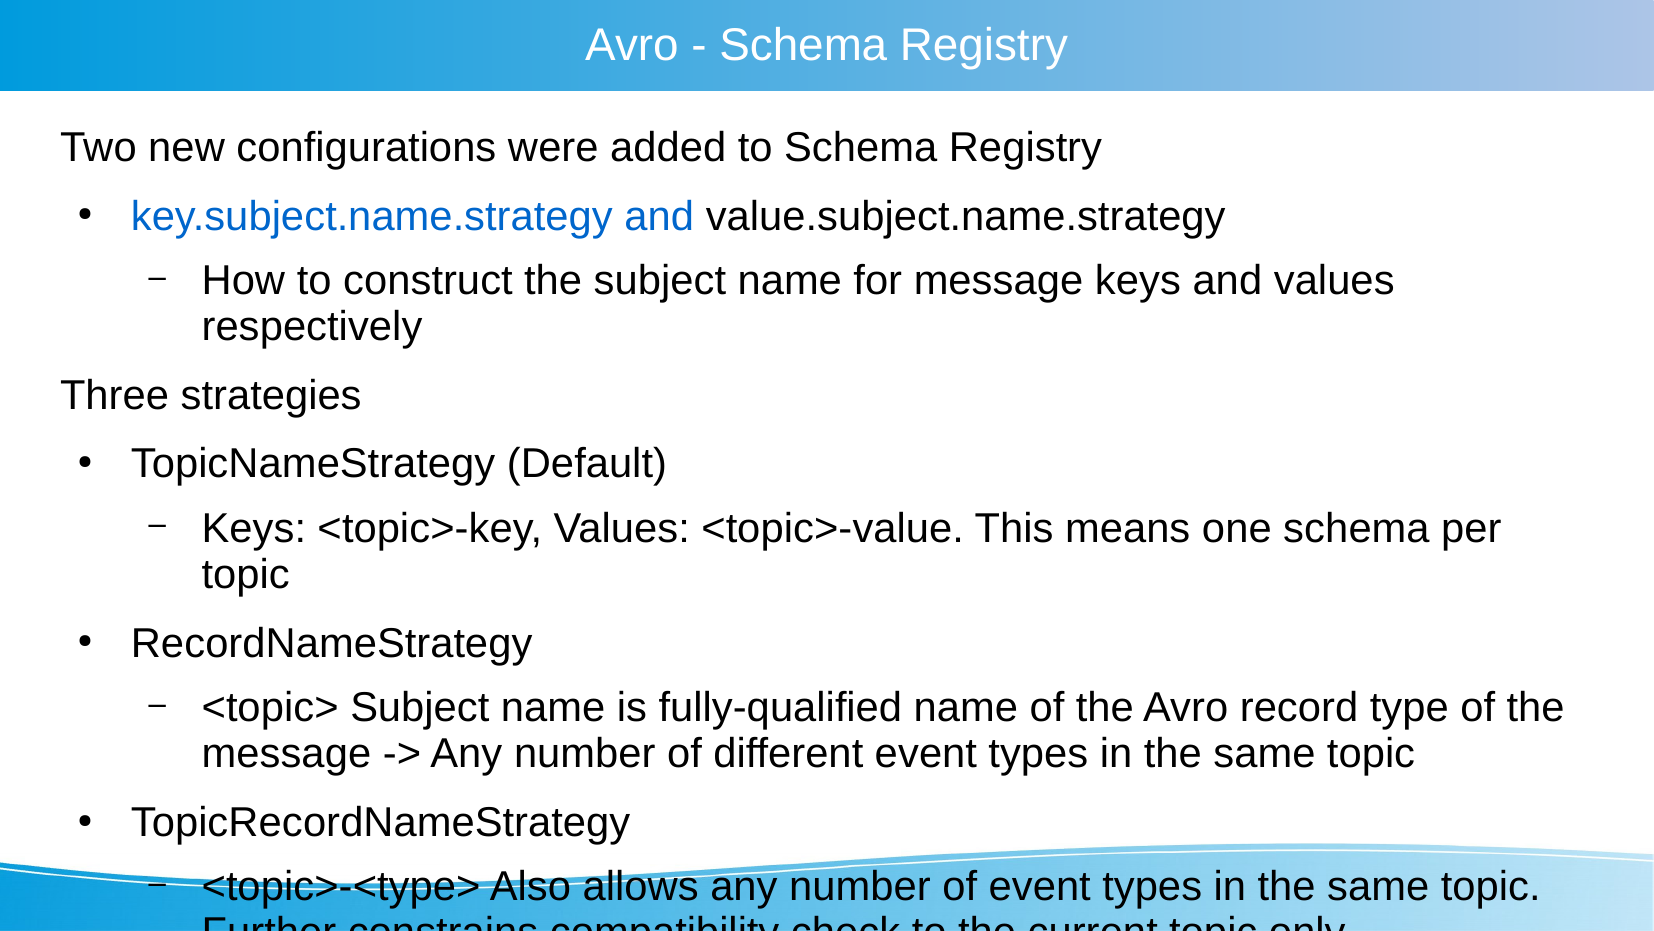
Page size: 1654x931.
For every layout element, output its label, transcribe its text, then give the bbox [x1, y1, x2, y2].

picture [1210, 926, 1220, 931]
picture [614, 926, 622, 931]
list Two new configurations were added to Schema Registry key.subject.name.strategy and value.subject.name.strategy How to construct the subject name for message keys and values respectively Three strategies TopicNameStrategy (Default) Keys: <topic>-key, Values: <topic>-value. This means one schema per topic RecordNameStrategy <topic> Subject name is fully-qualified name of the Avro record type of the message -> Any number of different event types in the same topic TopicRecordNameStrategy <topic>-<type> Also allows any number of event types in the same topic. Further constrains compatibility check to the current topic only. KSQL - Can only handle TopicNameStrategy [60, 123, 1591, 833]
picture [1274, 926, 1285, 931]
picture [818, 926, 828, 931]
picture [998, 926, 1009, 931]
picture [576, 926, 587, 931]
picture [702, 926, 712, 931]
picture [635, 926, 645, 931]
picture [305, 926, 316, 931]
picture [282, 926, 292, 931]
picture [1105, 926, 1116, 931]
picture [1186, 926, 1197, 931]
picture [601, 926, 610, 931]
picture [1299, 926, 1309, 931]
picture [1129, 926, 1139, 931]
picture [398, 926, 408, 931]
title Avro - Schema Registry [82, 5, 1571, 85]
picture [929, 926, 940, 931]
picture [374, 926, 385, 931]
picture [0, 843, 1654, 931]
picture [501, 926, 511, 931]
picture [976, 926, 986, 931]
picture [841, 926, 852, 931]
